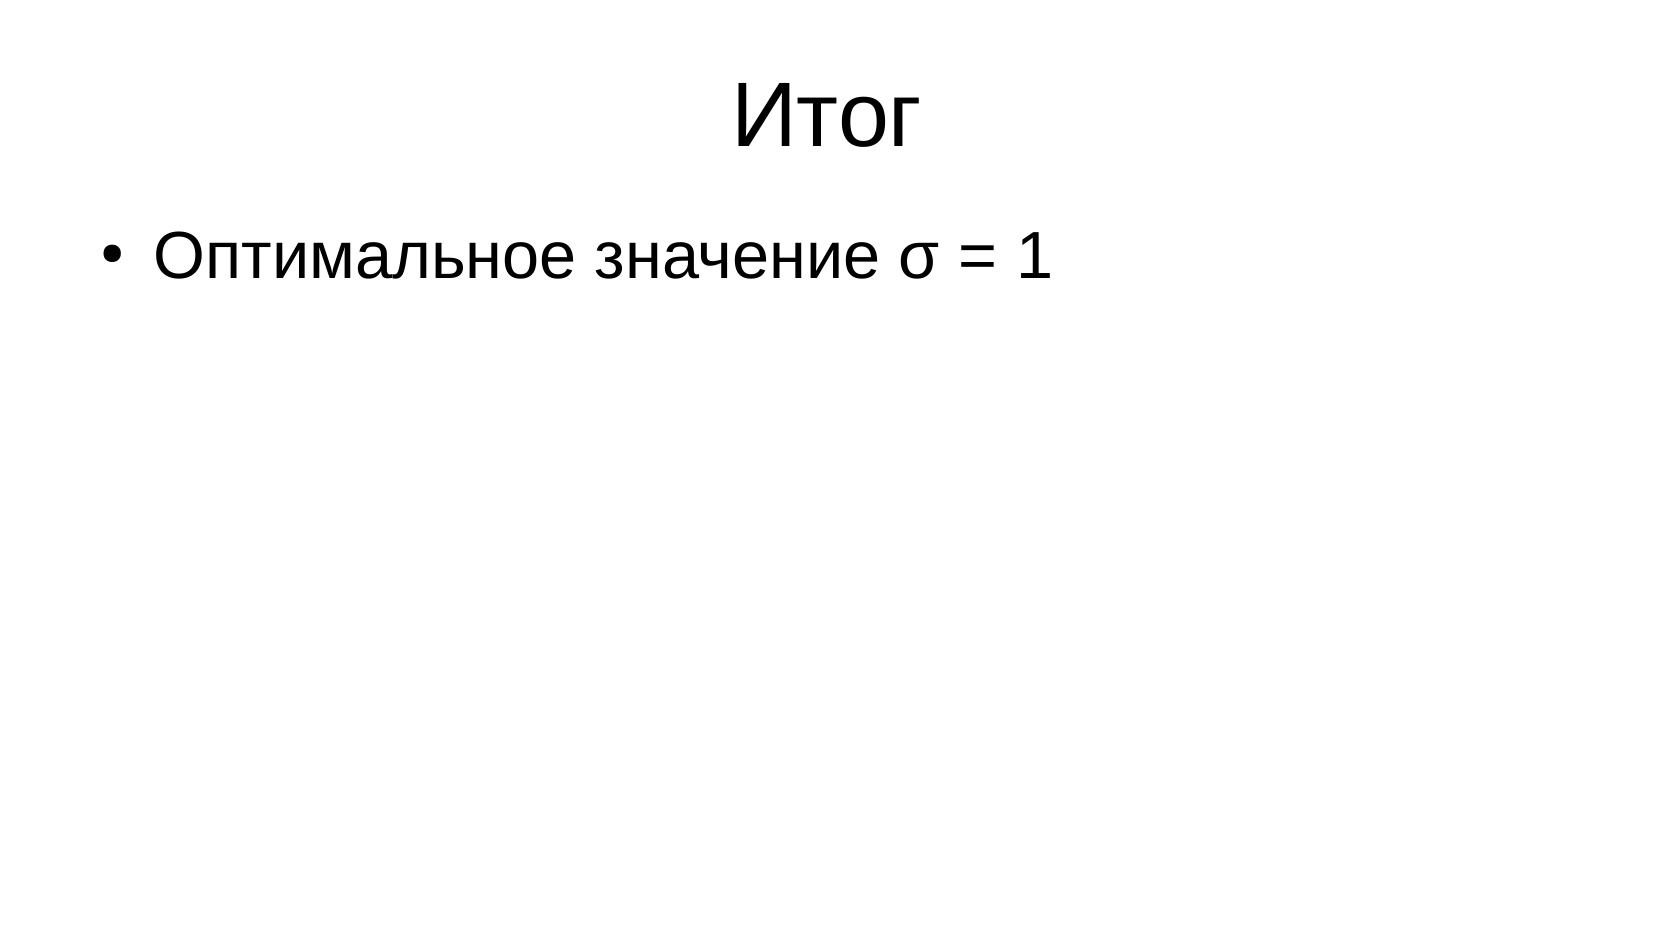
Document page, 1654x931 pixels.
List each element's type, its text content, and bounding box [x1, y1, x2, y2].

title Итог [82, 37, 1571, 193]
list Оптимальное значение σ = 1 [82, 217, 1571, 758]
